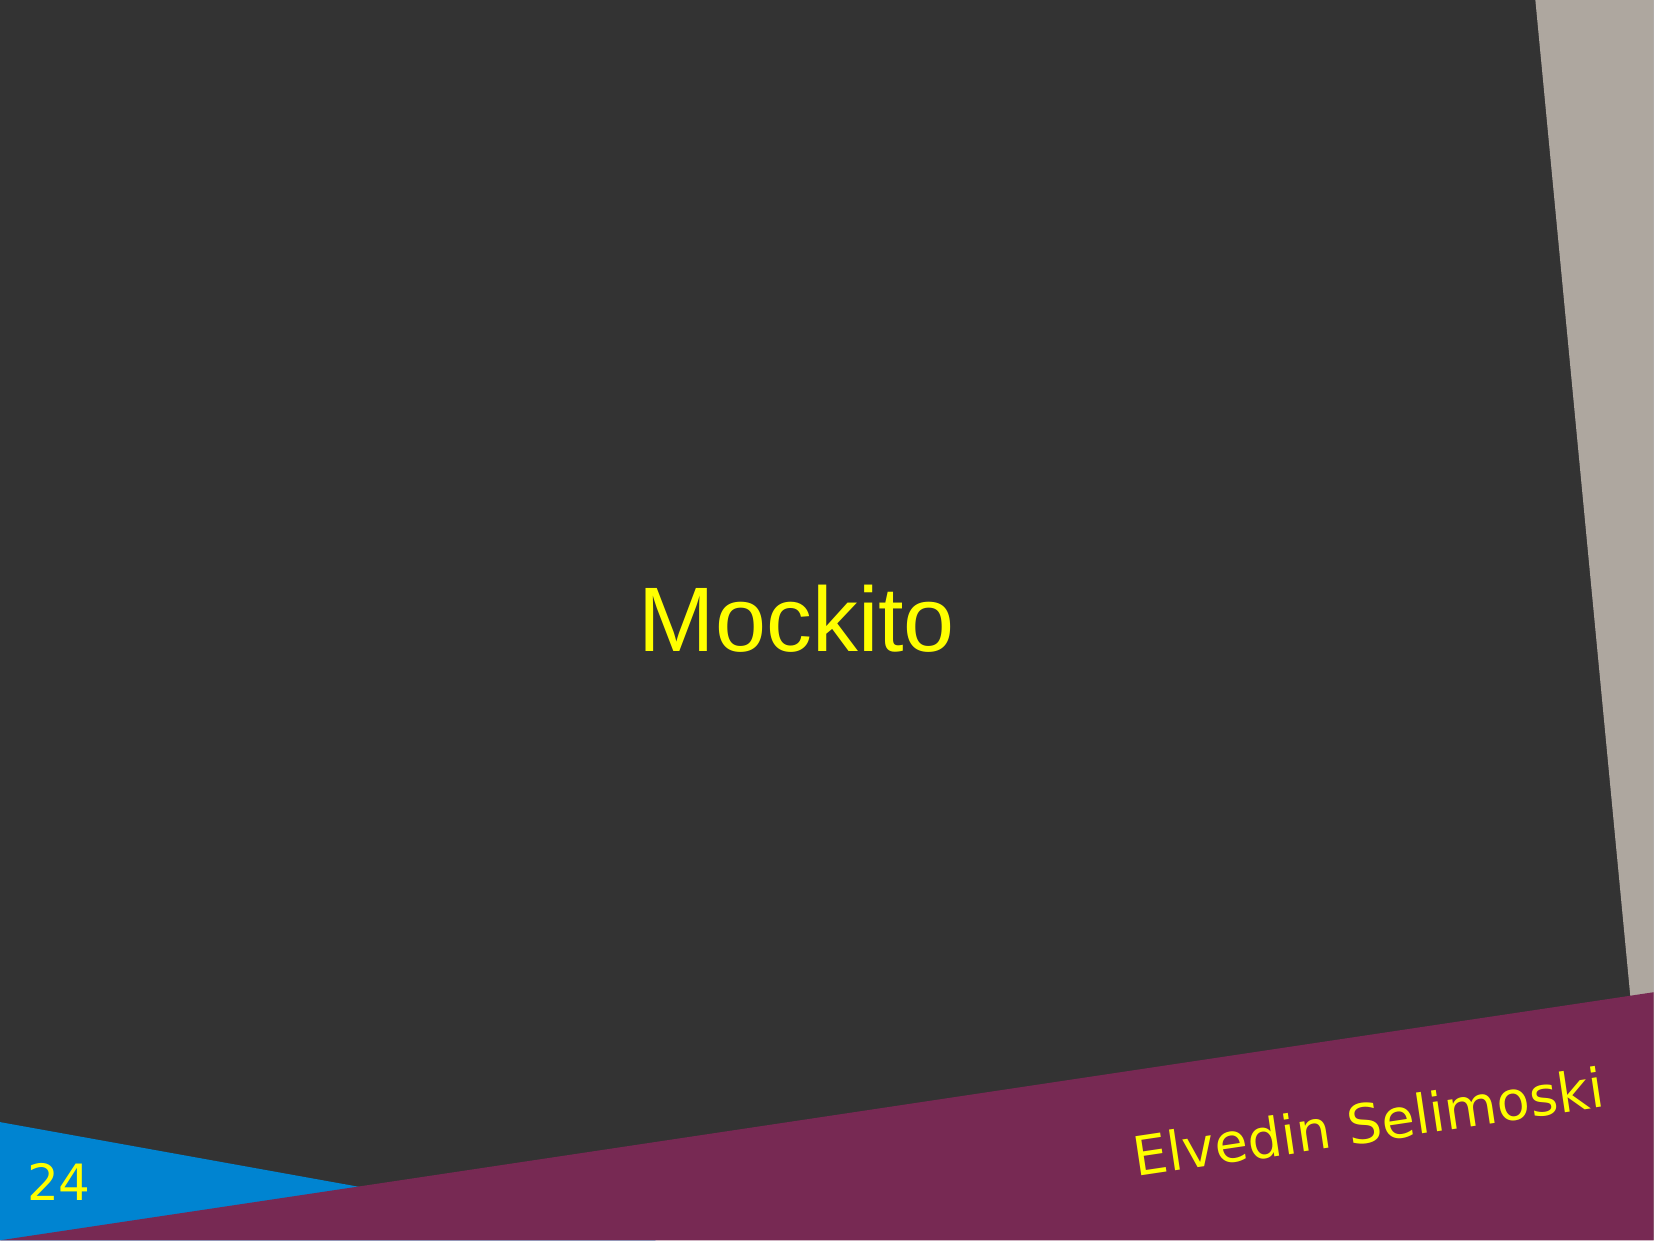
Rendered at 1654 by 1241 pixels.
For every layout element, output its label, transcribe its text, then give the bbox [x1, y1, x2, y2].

title Mockito [53, 407, 1542, 833]
text_box Elvedin Selimoski [1052, 1015, 1629, 1239]
